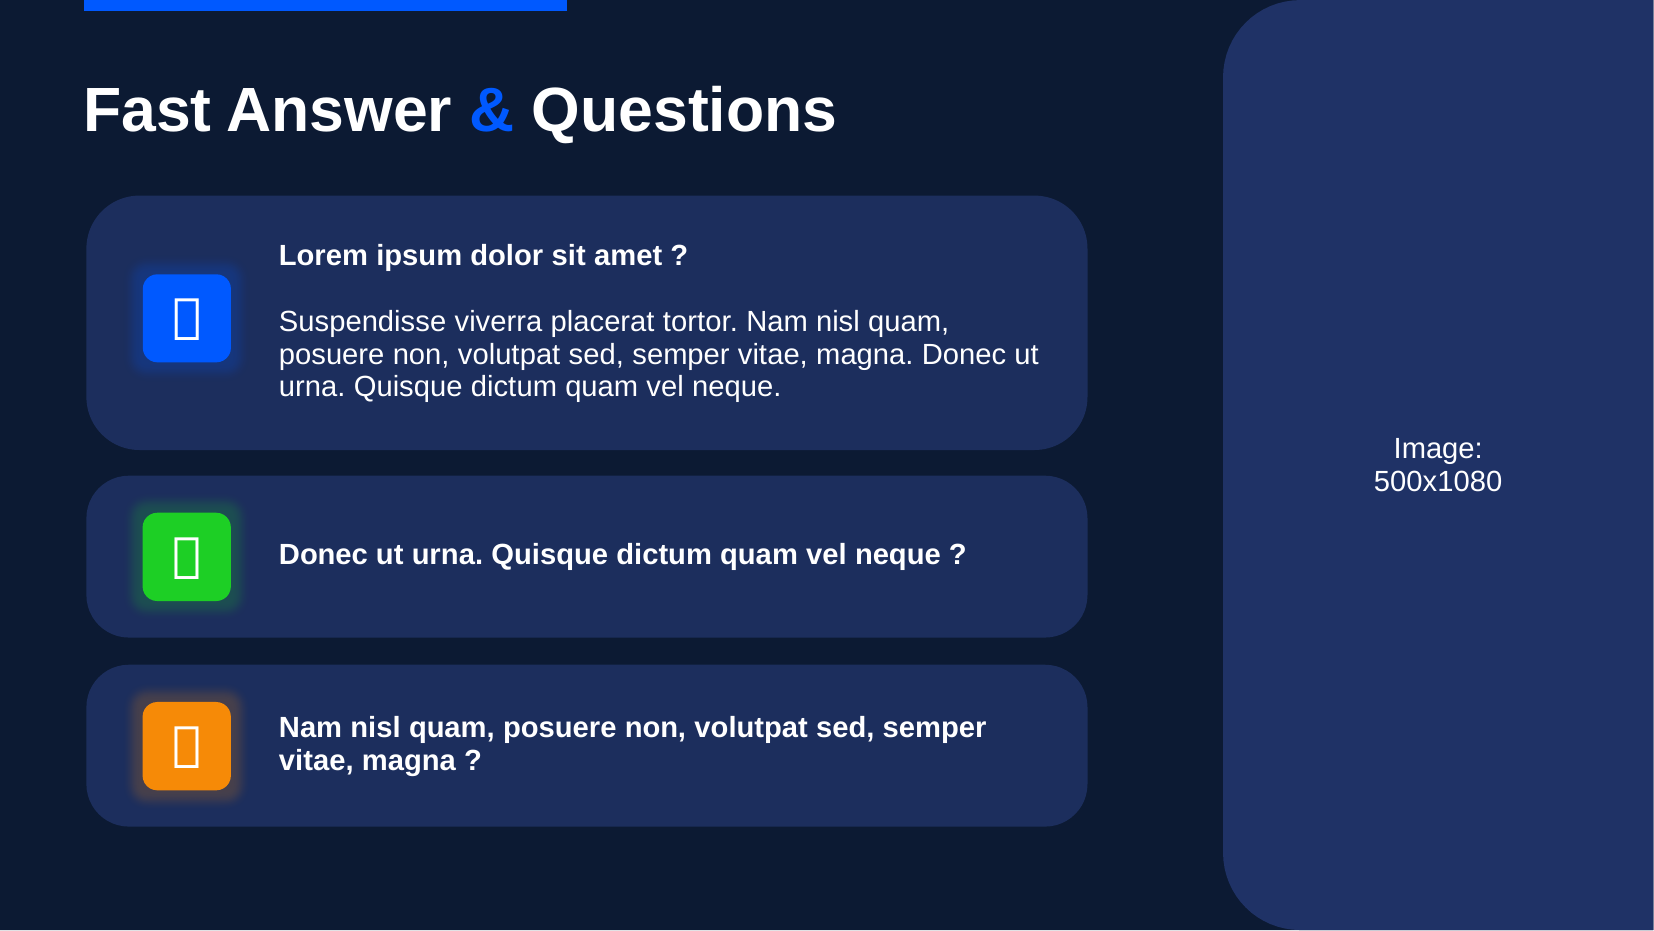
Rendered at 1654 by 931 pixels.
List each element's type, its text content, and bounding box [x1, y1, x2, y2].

title Fast Answer & Questions [83, 75, 1223, 188]
text_box [86, 195, 1088, 451]
text_box Donec ut urna. Quisque dictum quam vel neque ? [243, 509, 1051, 601]
text_box Image: 500x1080 [1223, 0, 1654, 931]
text_box Nam nisl quam, posuere non, volutpat sed, semper vitae, magna ? [244, 698, 1051, 790]
text_box  [142, 512, 231, 602]
text_box [86, 664, 1088, 827]
text_box Lorem ipsum dolor sit amet ? Suspendisse viverra placerat tortor. Nam nisl quam, posuere non, volutpat sed, semper vitae, magna. Donec ut urna. Quisque dictum quam vel neque. [243, 229, 1051, 413]
text_box [86, 475, 1088, 638]
text_box  [142, 701, 231, 791]
text_box  [142, 274, 231, 363]
